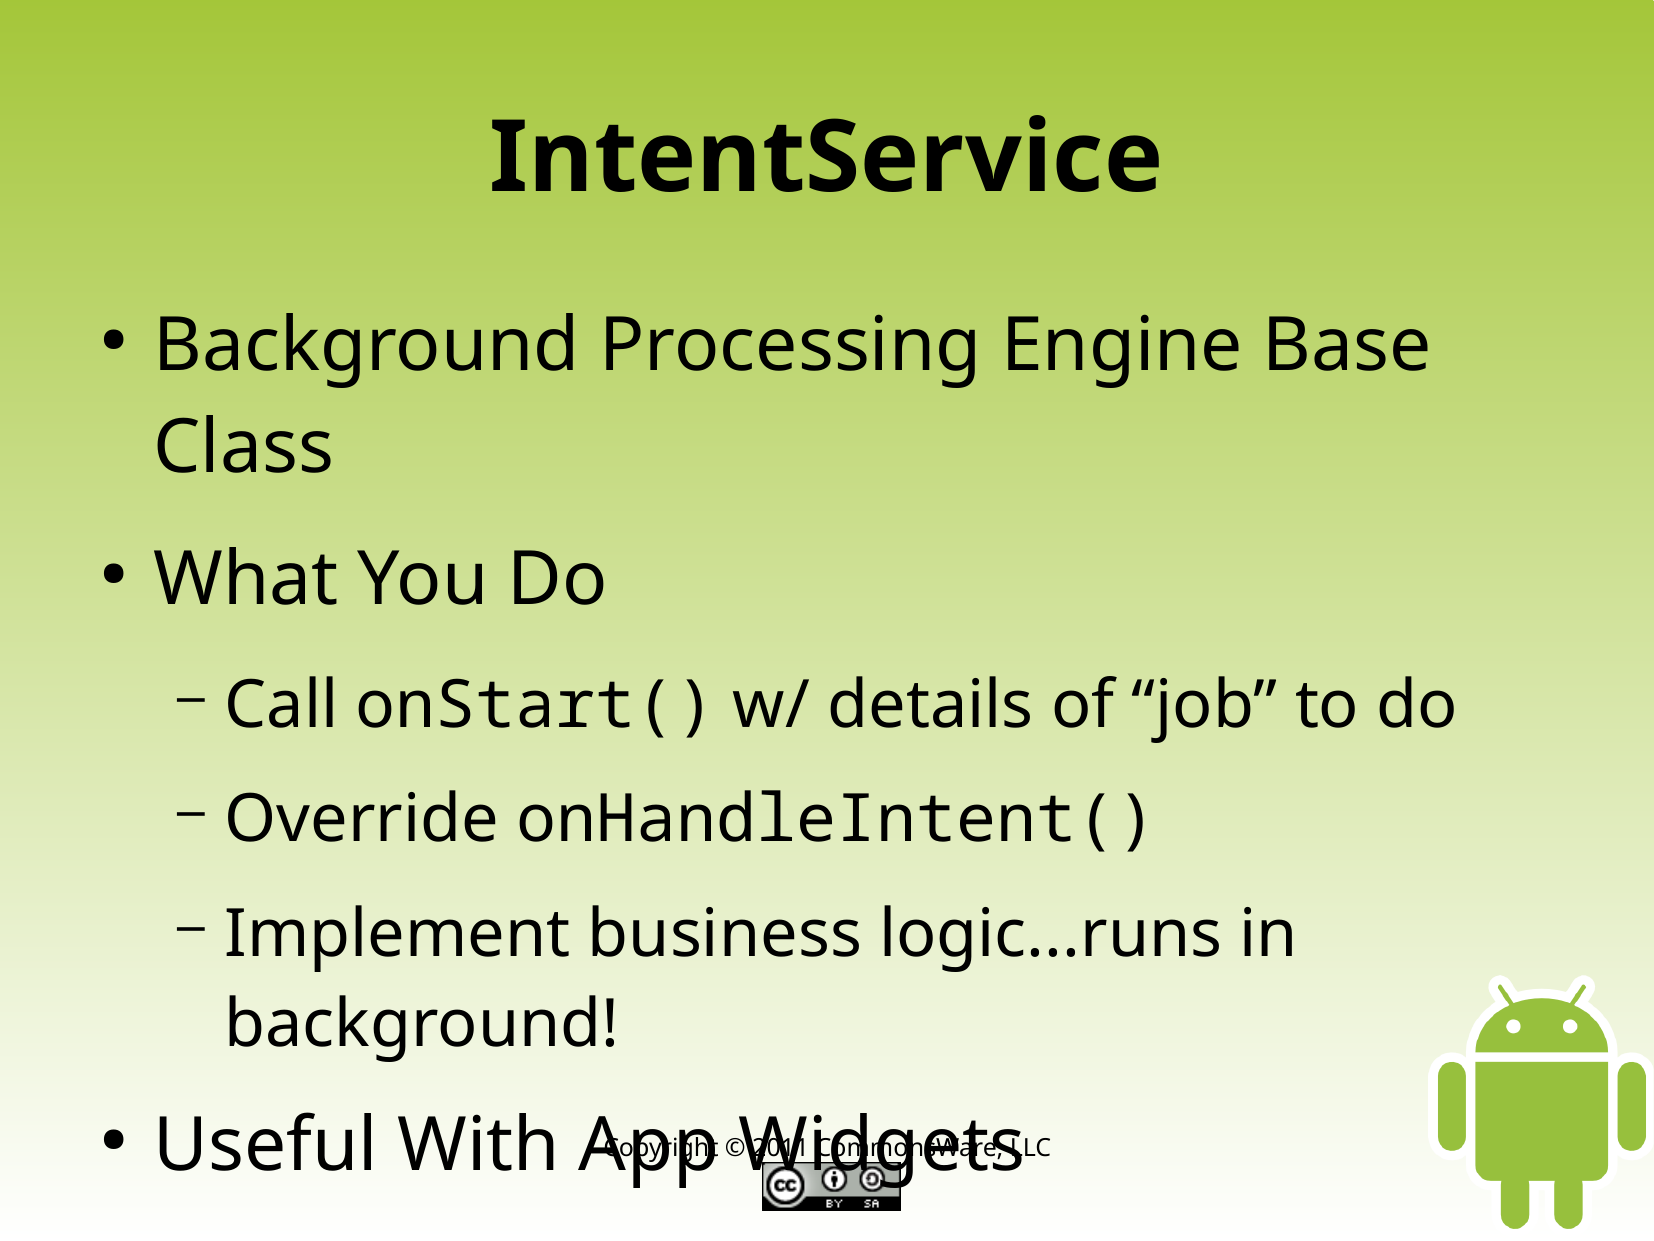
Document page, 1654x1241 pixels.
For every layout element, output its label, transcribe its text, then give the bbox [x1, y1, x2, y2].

picture [1428, 975, 1654, 1238]
title IntentService [82, 49, 1571, 257]
picture [762, 1162, 901, 1211]
list Background Processing Engine Base Class What You Do Call onStart() w/ details of “job” to do Override onHandleIntent() Implement business logic...runs in background! Useful With App Widgets Cannot fork threads from BroadcastReceiver [82, 290, 1571, 1094]
